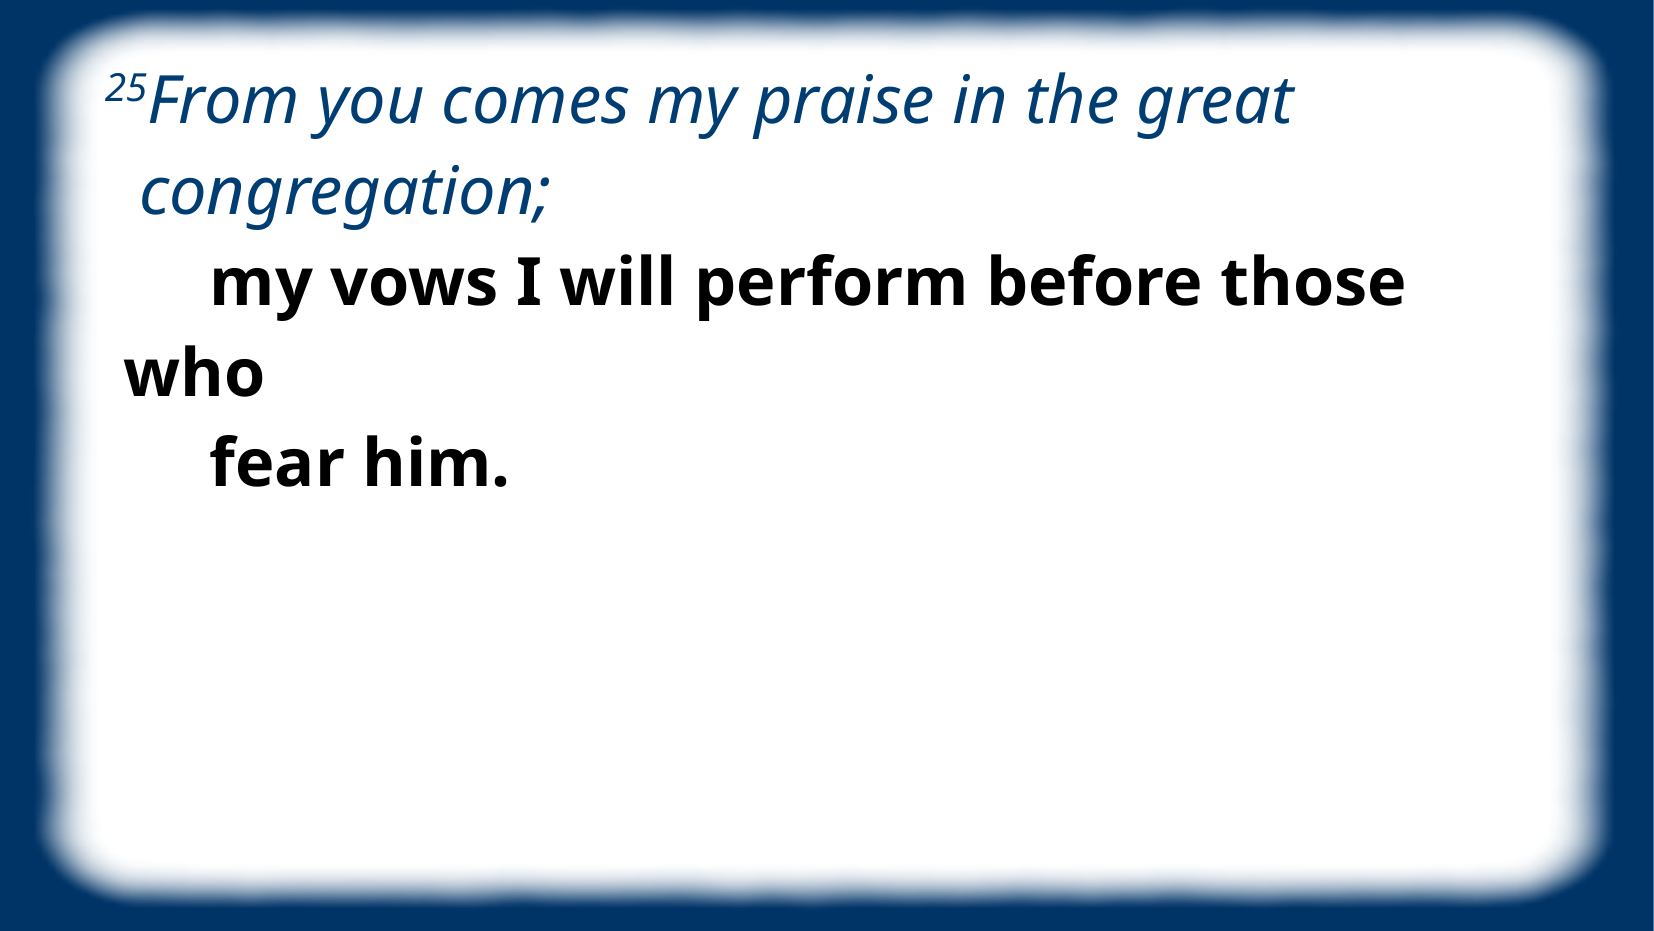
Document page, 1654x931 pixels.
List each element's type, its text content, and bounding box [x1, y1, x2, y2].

picture [0, 0, 1654, 931]
text_box 25From you comes my praise in the great congregation; my vows I will perform before those who fear him. [90, 45, 1546, 415]
